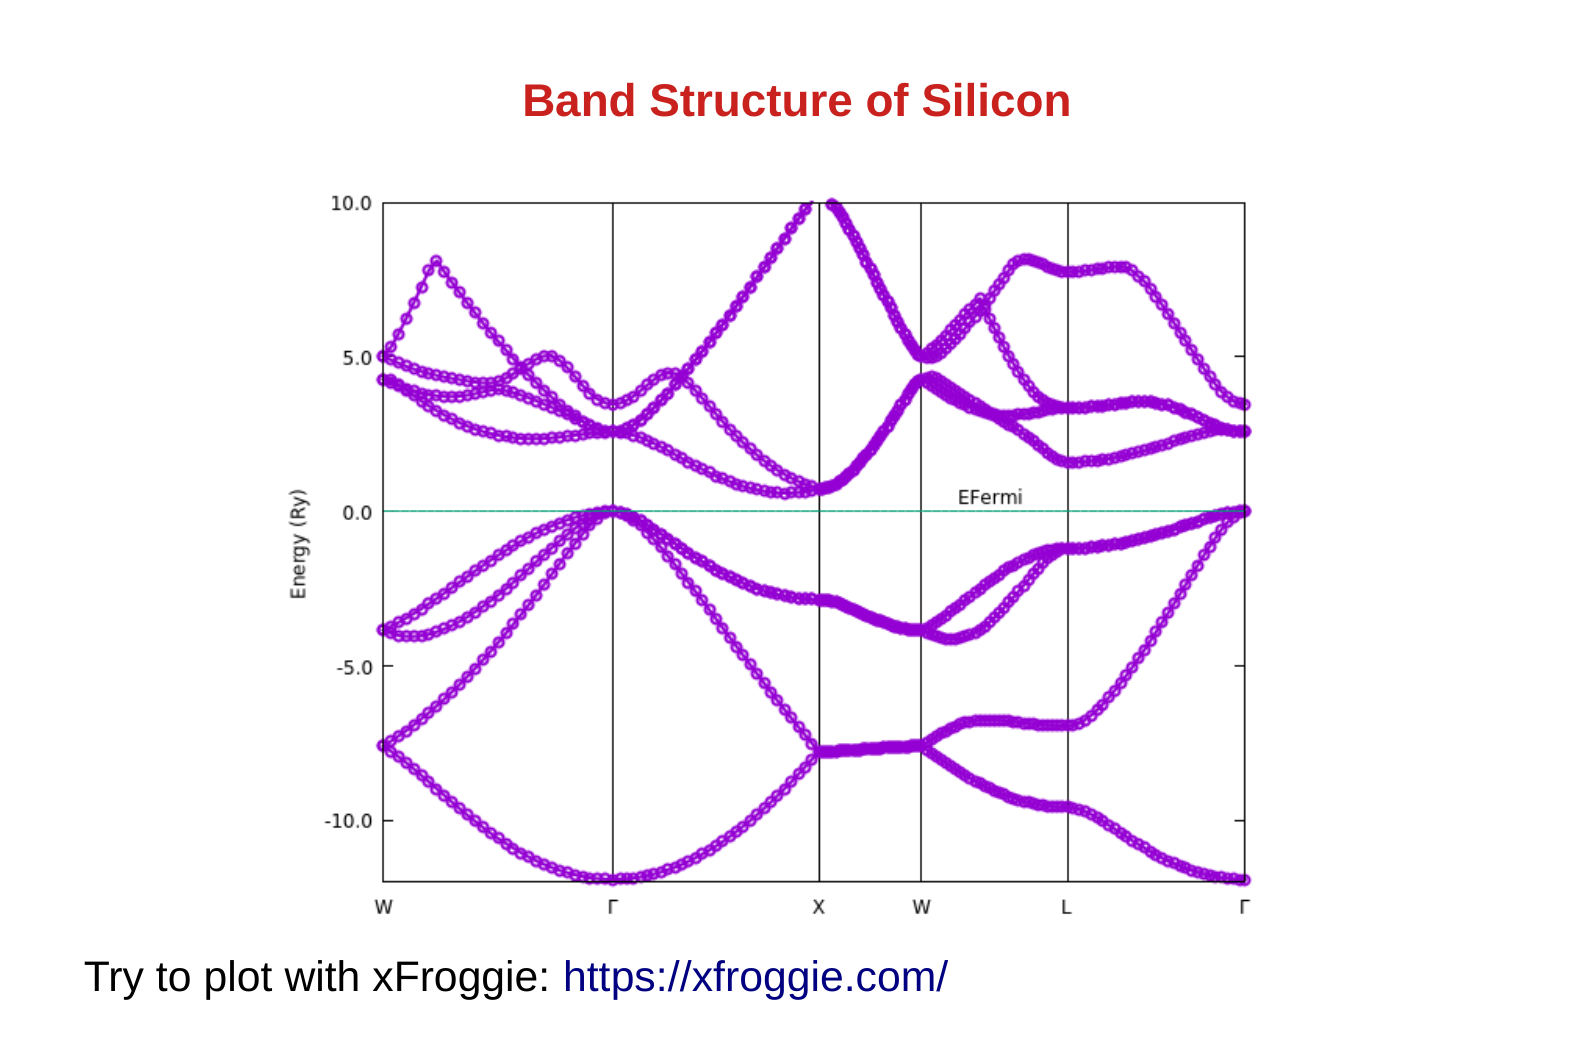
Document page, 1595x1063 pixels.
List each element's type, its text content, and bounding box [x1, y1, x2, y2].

text_box Try to plot with xFroggie: https://xfroggie.com/ [69, 945, 976, 1008]
picture [284, 190, 1263, 925]
text_box Band Structure of Silicon [207, 67, 1388, 144]
